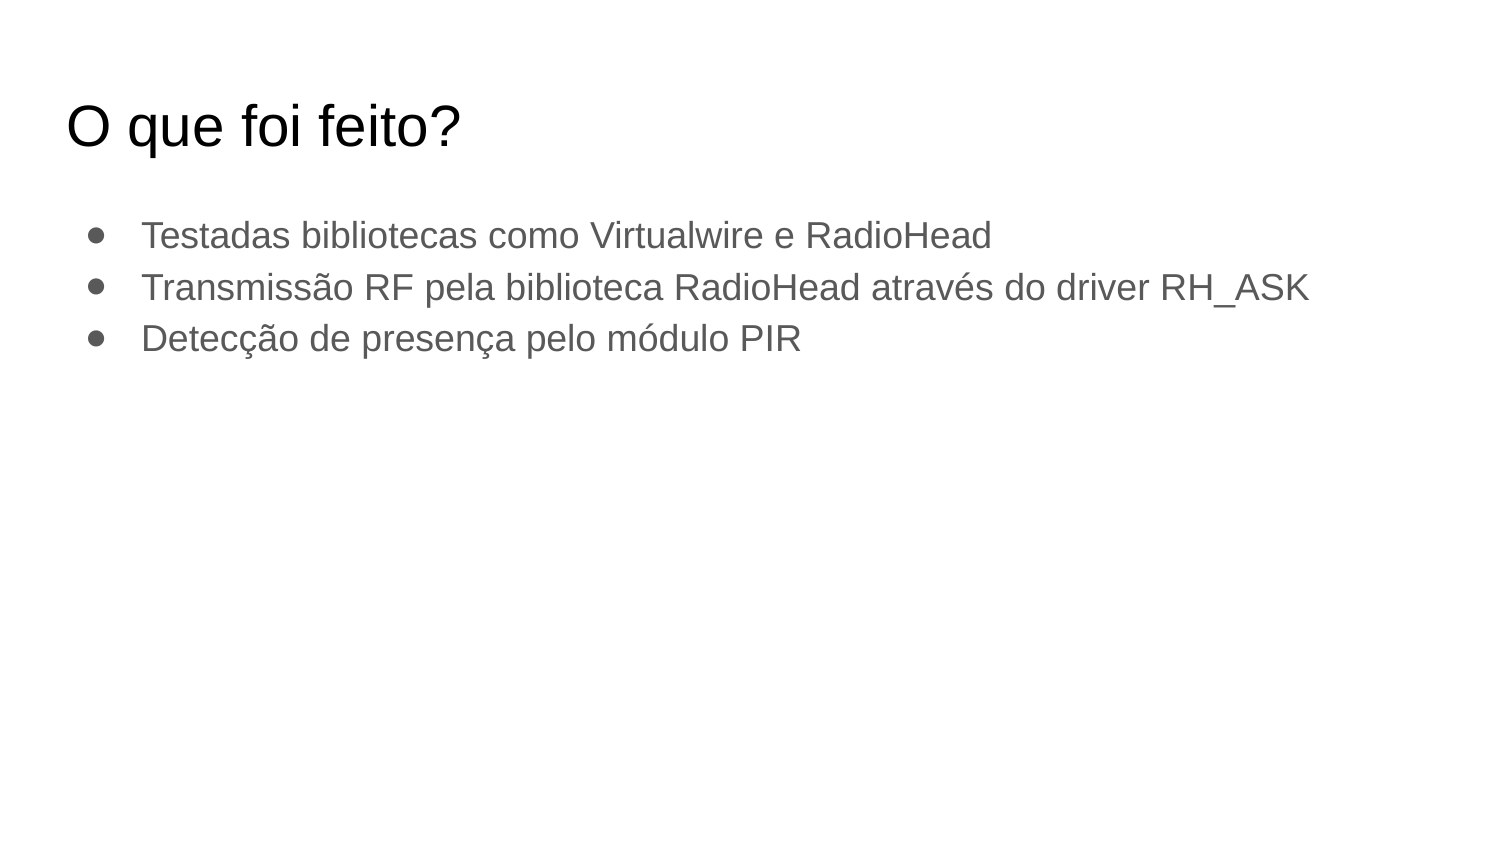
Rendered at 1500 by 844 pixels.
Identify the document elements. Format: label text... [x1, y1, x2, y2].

title O que foi feito? [51, 72, 1449, 167]
list Testadas bibliotecas como Virtualwire e RadioHead Transmissão RF pela biblioteca RadioHead através do driver RH_ASK Detecção de presença pelo módulo PIR [51, 189, 1449, 750]
